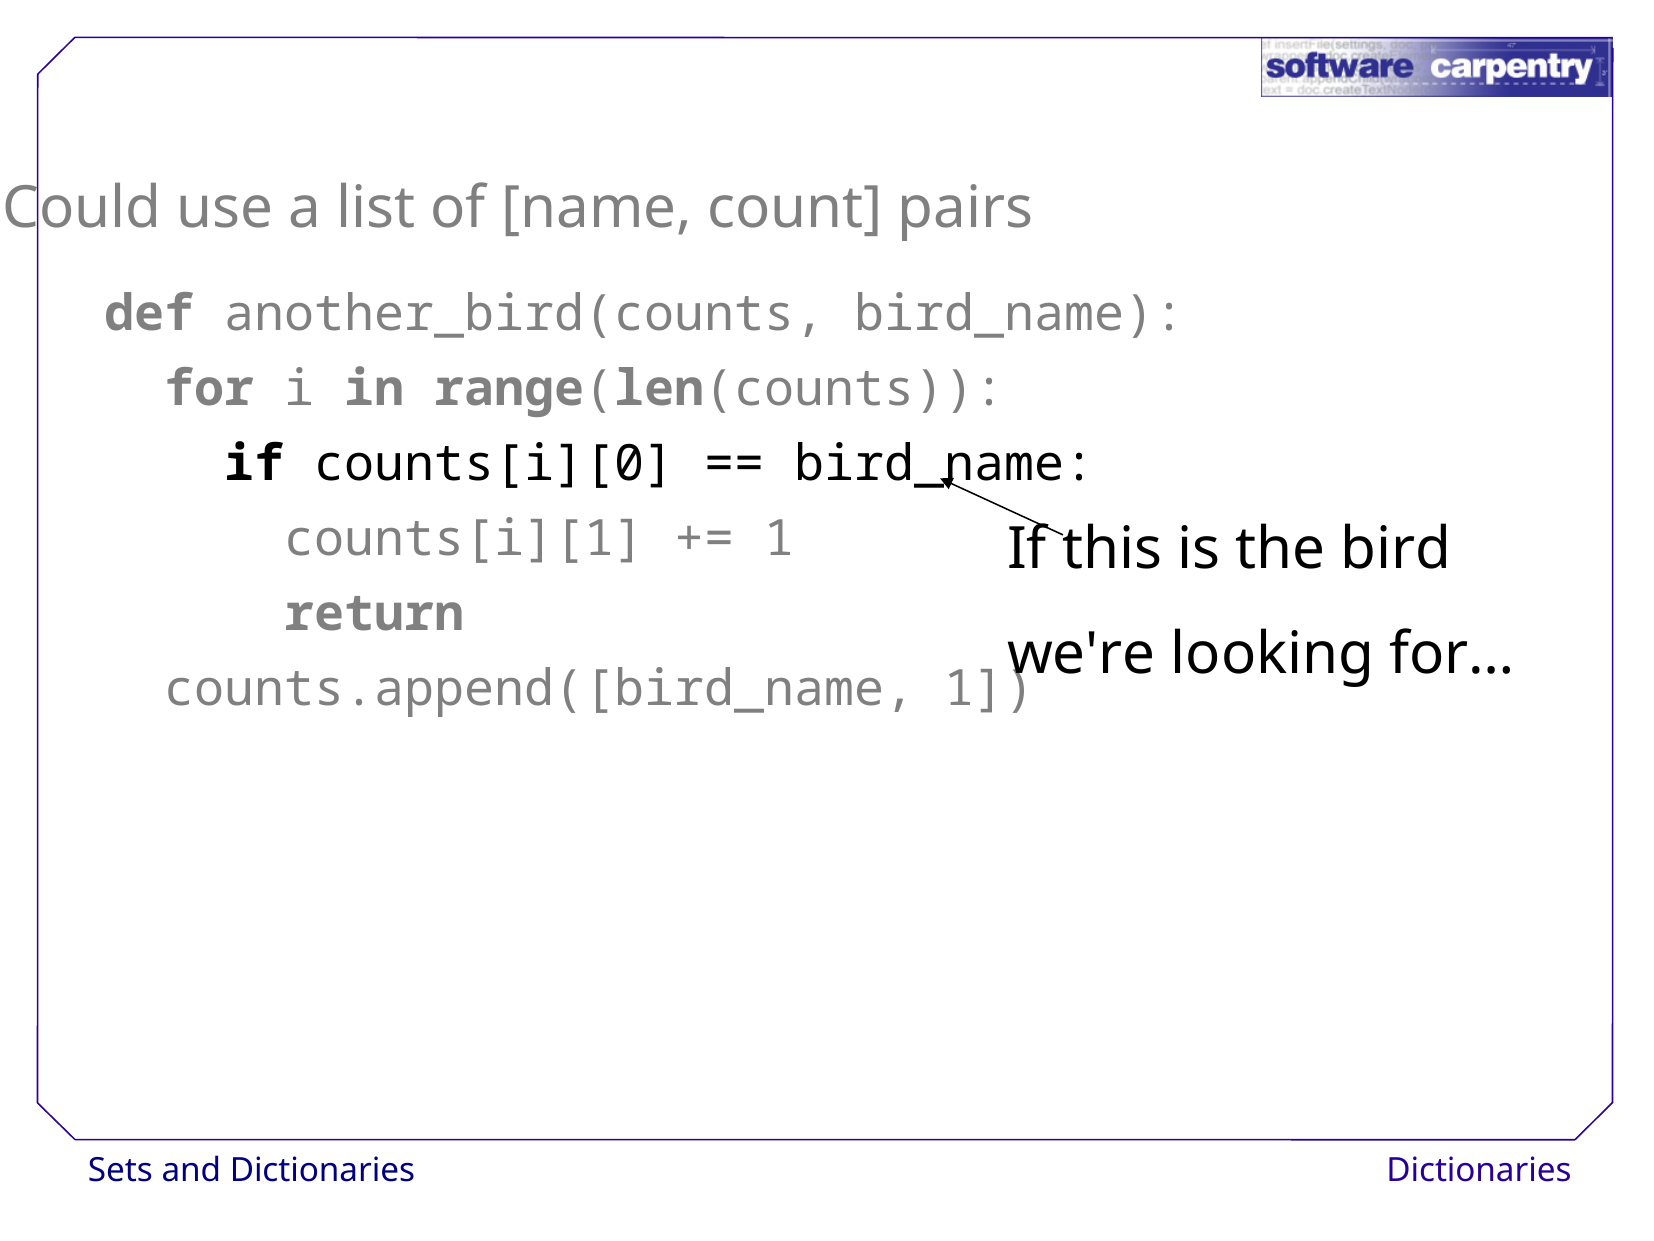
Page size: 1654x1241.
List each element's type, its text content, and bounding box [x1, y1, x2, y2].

text_box If this is the bird we're looking for… [992, 467, 1654, 693]
text_box Could use a list of [name, count] pairs [0, 126, 1214, 248]
picture [1261, 39, 1613, 97]
text_box def another_bird(counts, bird_name): for i in range(len(counts)): if counts[i][0] == bird_name: counts[i][1] += 1 return counts.append([bird_name, 1]) [89, 258, 1512, 885]
